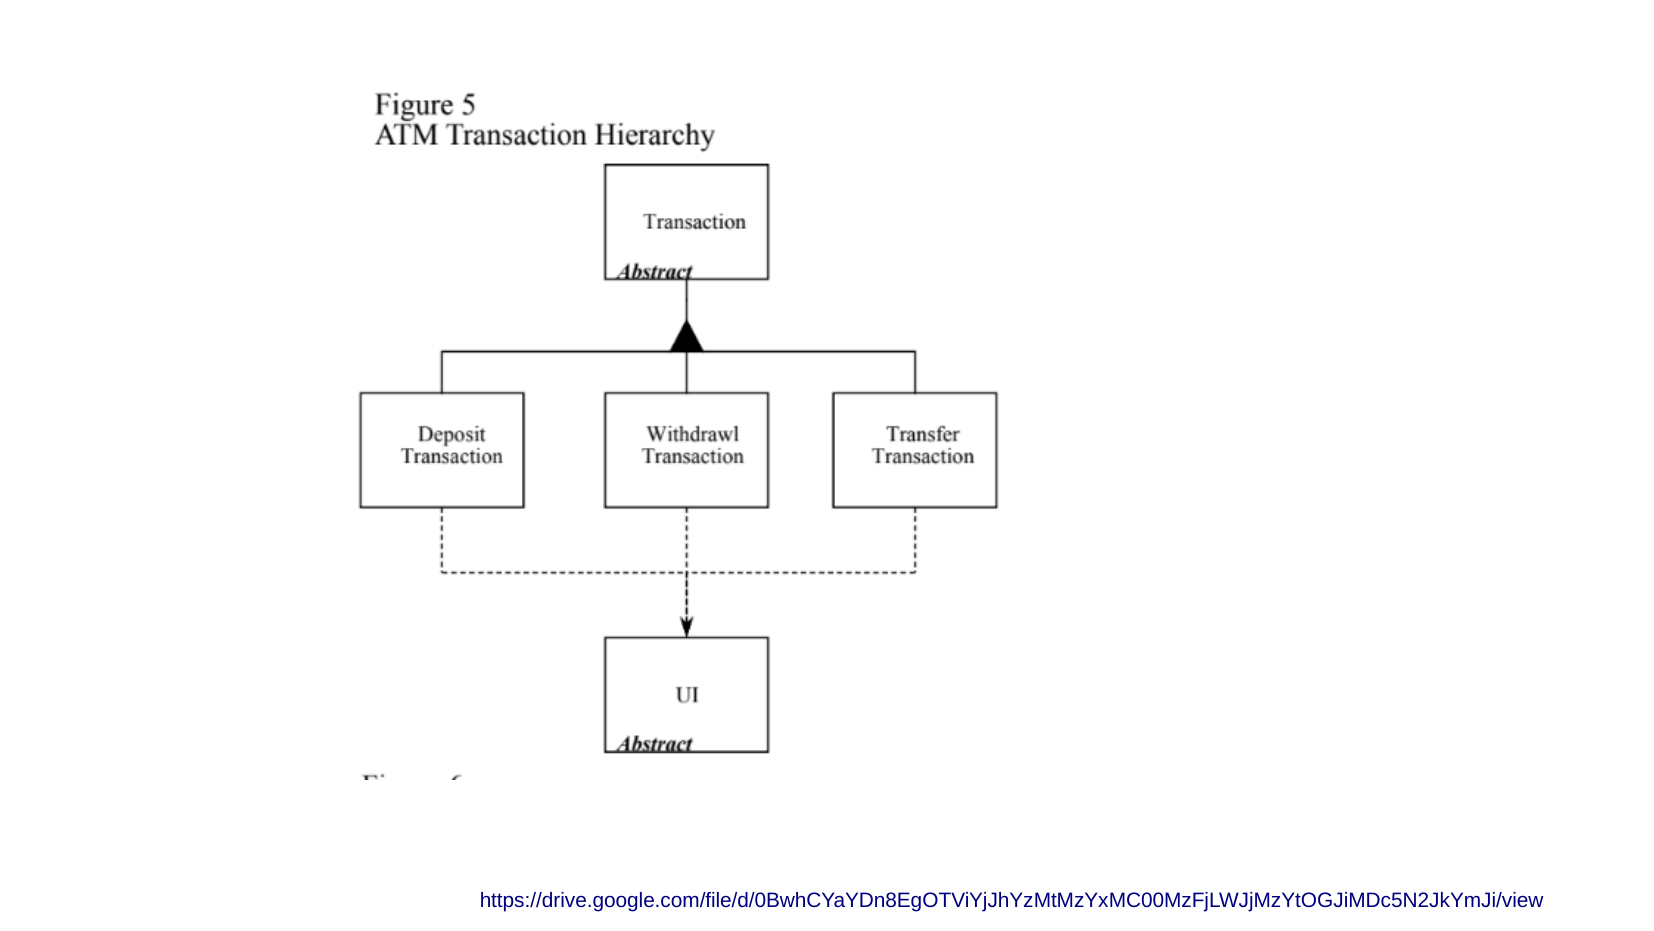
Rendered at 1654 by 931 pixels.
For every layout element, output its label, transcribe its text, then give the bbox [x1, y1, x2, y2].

text_box https://drive.google.com/file/d/0BwhCYaYDn8EgOTViYjJhYzMtMzYxMC00MzFjLWJjMzYtOGJiMDc5N2JkYmJi/view [465, 881, 1575, 931]
picture [45, 80, 1171, 781]
